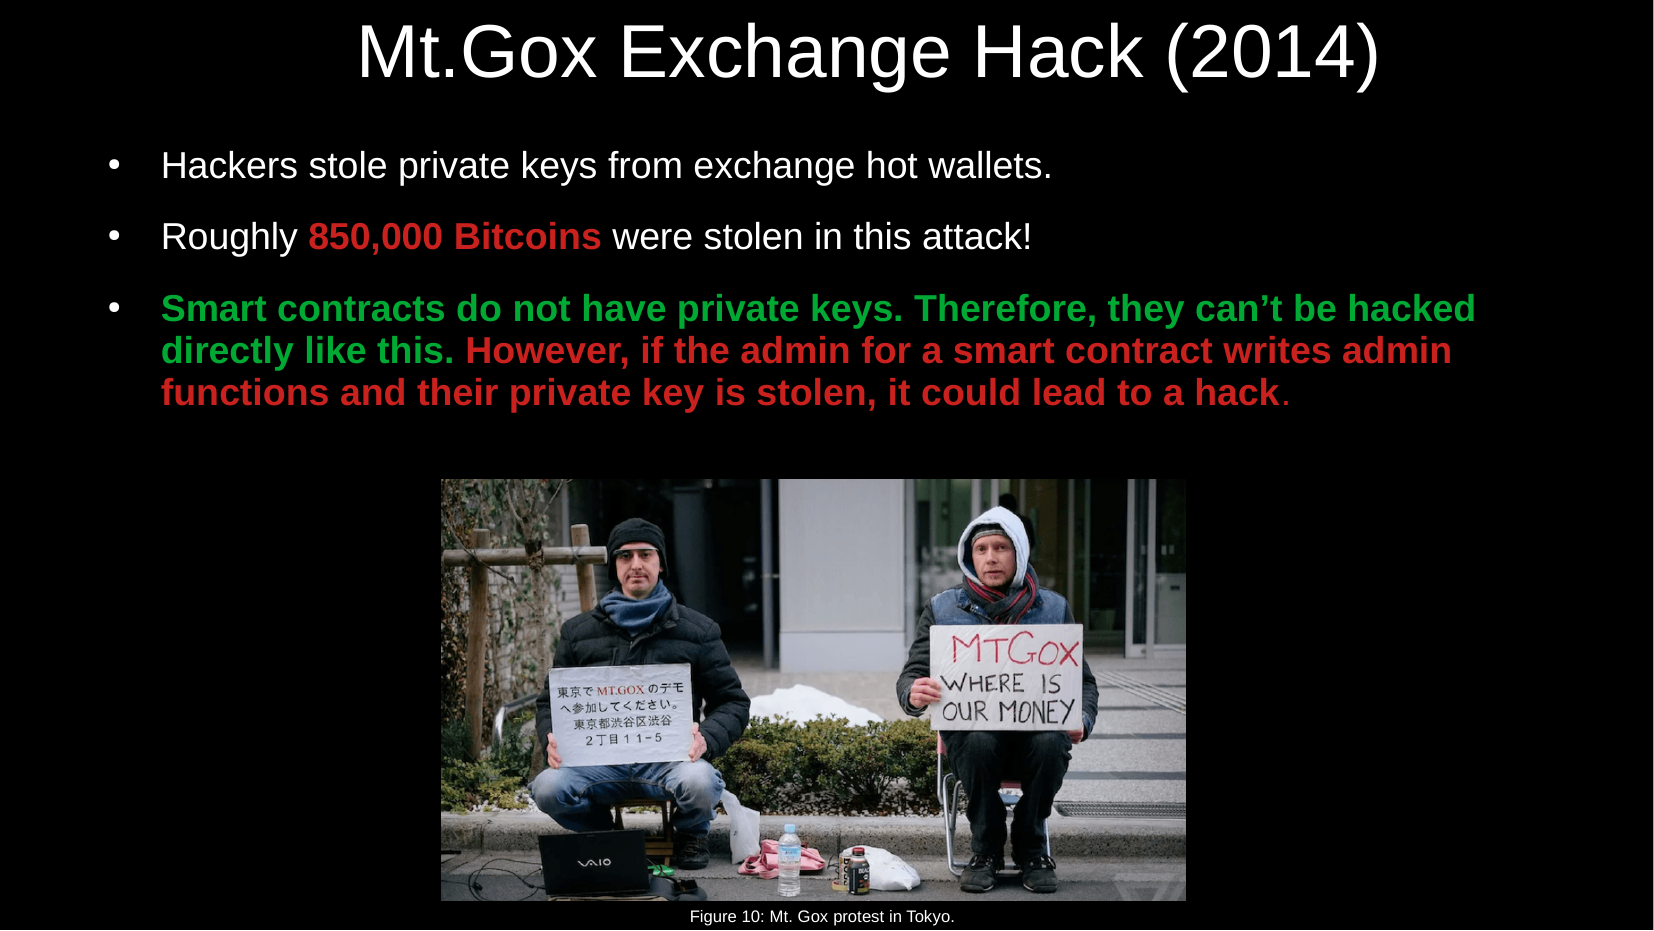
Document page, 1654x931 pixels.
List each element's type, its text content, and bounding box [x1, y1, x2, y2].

list Hackers stole private keys from exchange hot wallets. Roughly 850,000 Bitcoins were stolen in this attack! Smart contracts do not have private keys. Therefore, they can’t be hacked directly like this. However, if the admin for a smart contract writes admin functions and their private key is stolen, it could lead to a hack. [90, 144, 1579, 684]
title Mt.Gox Exchange Hack (2014) [90, 0, 1579, 130]
text_box Figure 10: Mt. Gox protest in Tokyo. [675, 899, 1021, 931]
picture [441, 479, 1186, 901]
